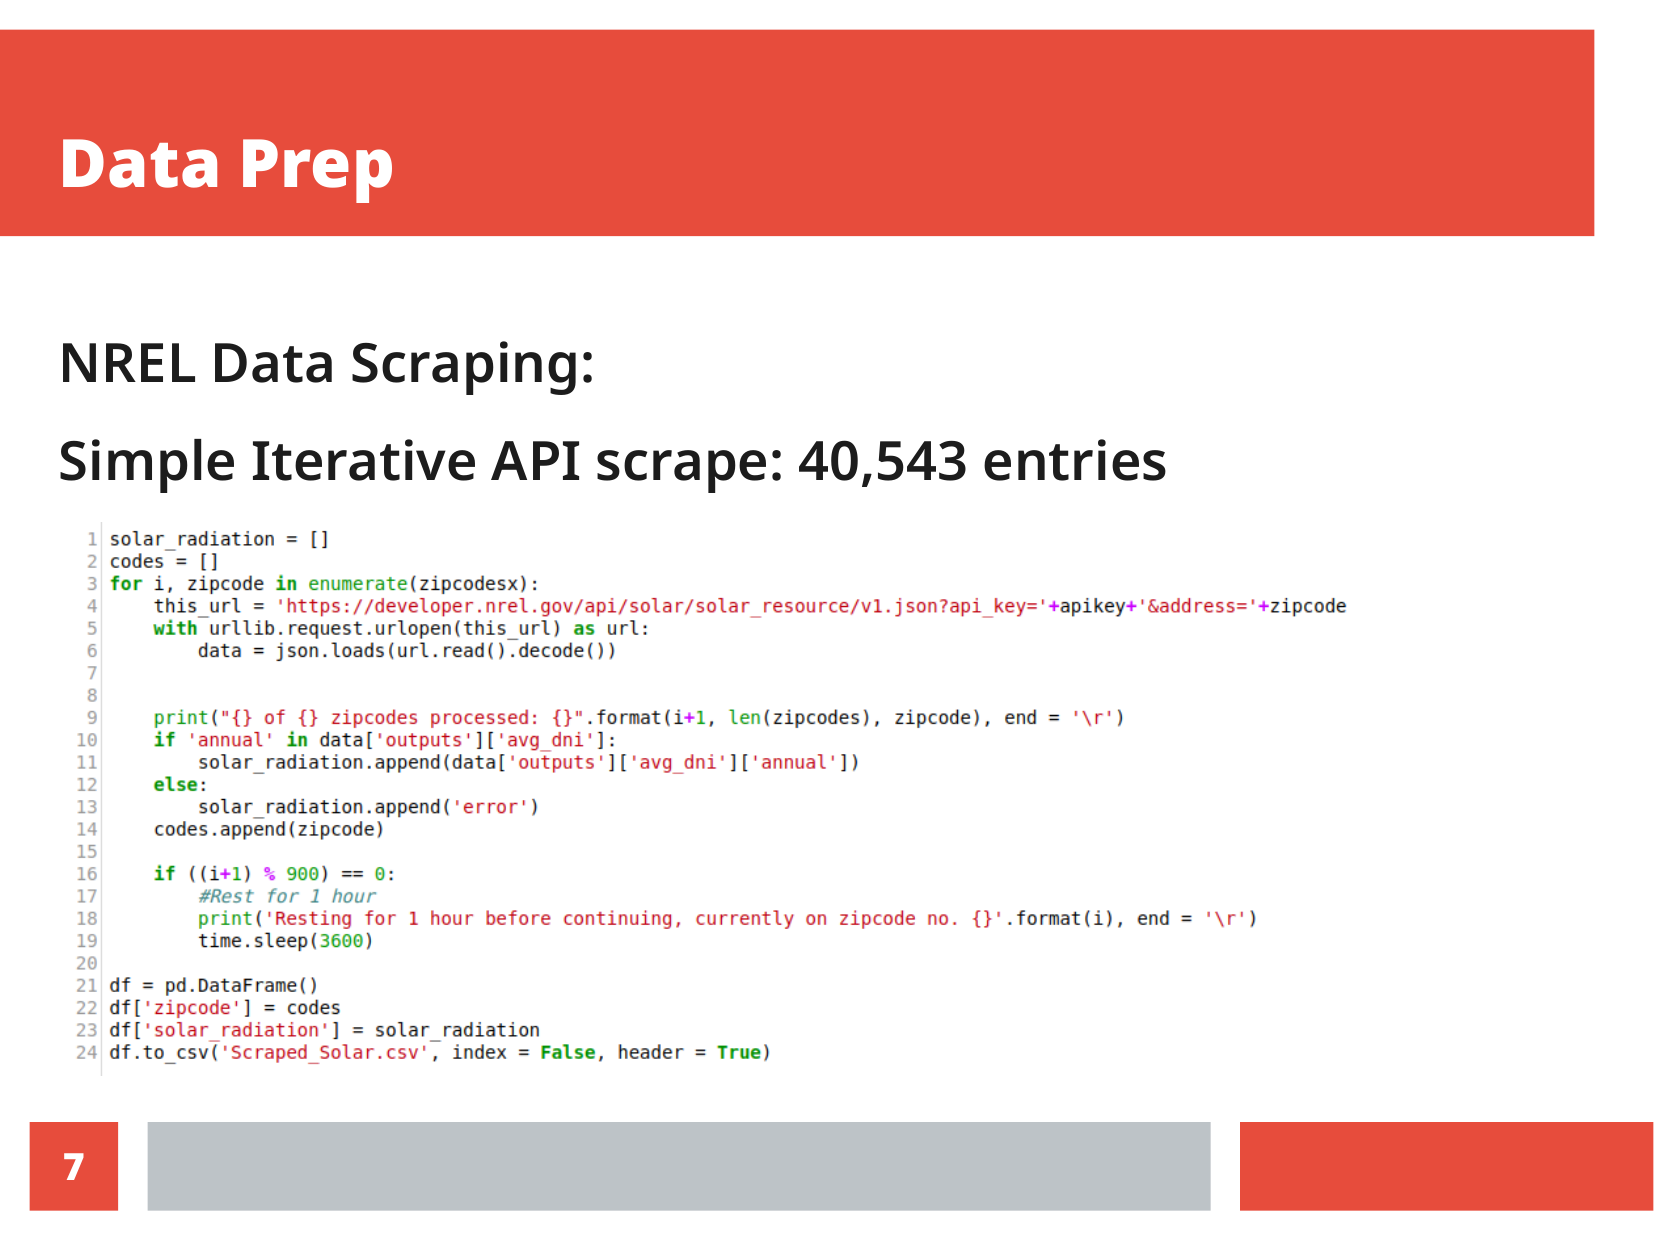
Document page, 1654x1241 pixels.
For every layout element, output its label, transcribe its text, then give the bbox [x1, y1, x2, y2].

picture [59, 522, 1362, 1076]
title Data Prep [59, 59, 1595, 207]
list NREL Data Scraping: Simple Iterative API scrape: 40,543 entries [59, 324, 1565, 1093]
